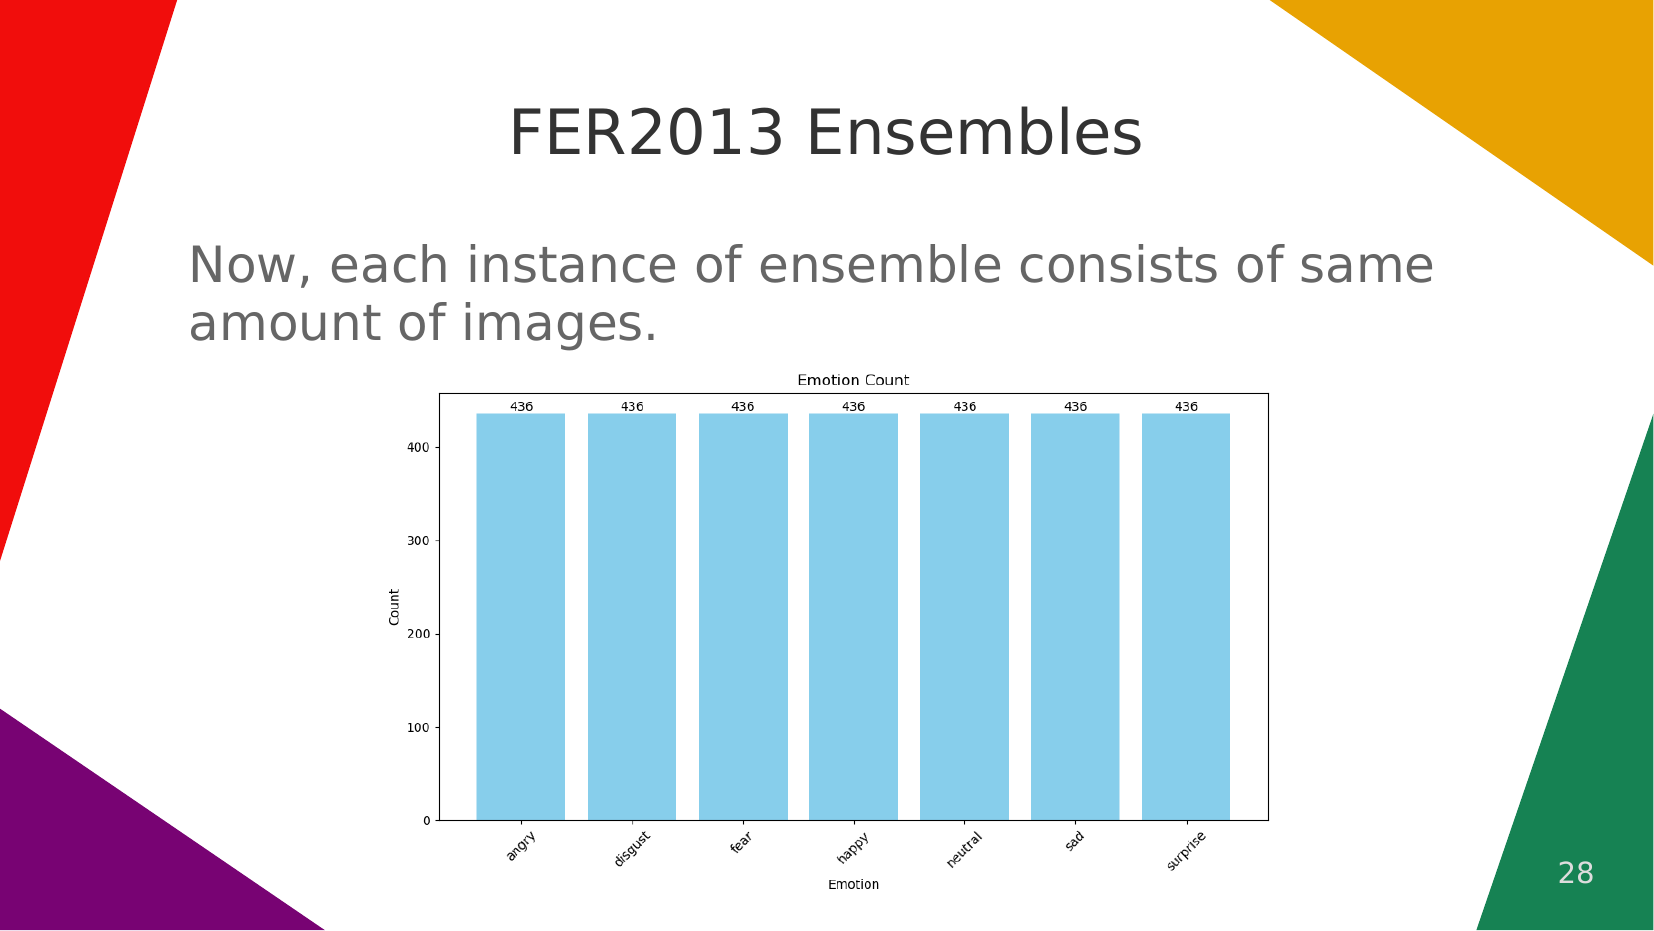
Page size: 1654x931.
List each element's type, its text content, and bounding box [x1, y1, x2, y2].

title FER2013 Ensembles [118, 59, 1536, 207]
list Now, each instance of ensemble consists of same amount of images. [118, 236, 1536, 827]
picture [379, 365, 1276, 901]
